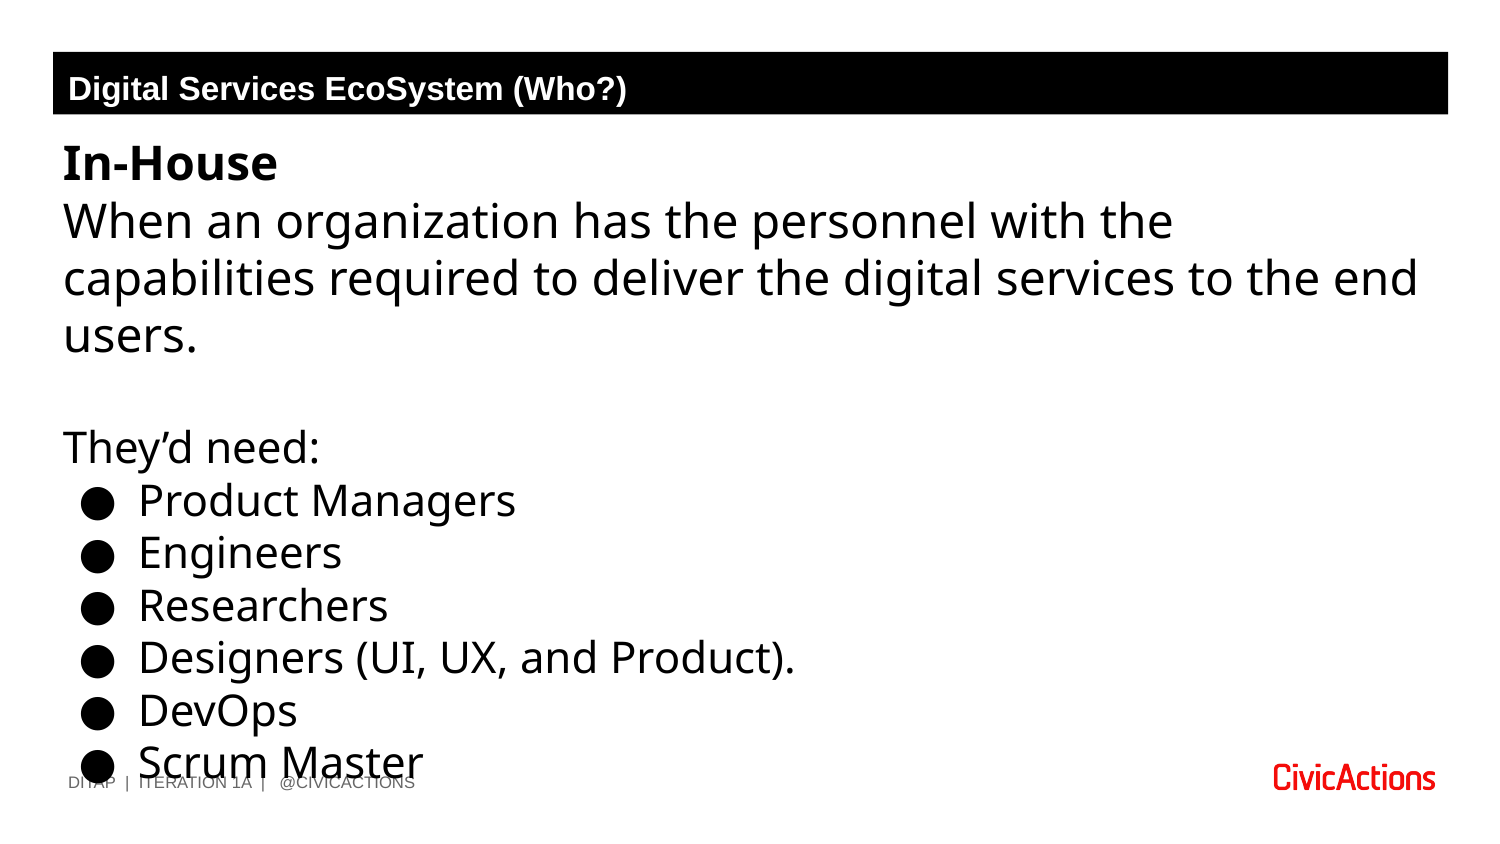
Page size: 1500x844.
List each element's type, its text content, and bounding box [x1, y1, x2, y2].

list In-House When an organization has the personnel with the capabilities required to deliver the digital services to the end users. They’d need: Product Managers Engineers Researchers Designers (UI, UX, and Product). DevOps Scrum Master [53, 123, 1449, 717]
title Digital Services EcoSystem (Who?) [53, 51, 1449, 115]
picture [1271, 758, 1438, 795]
